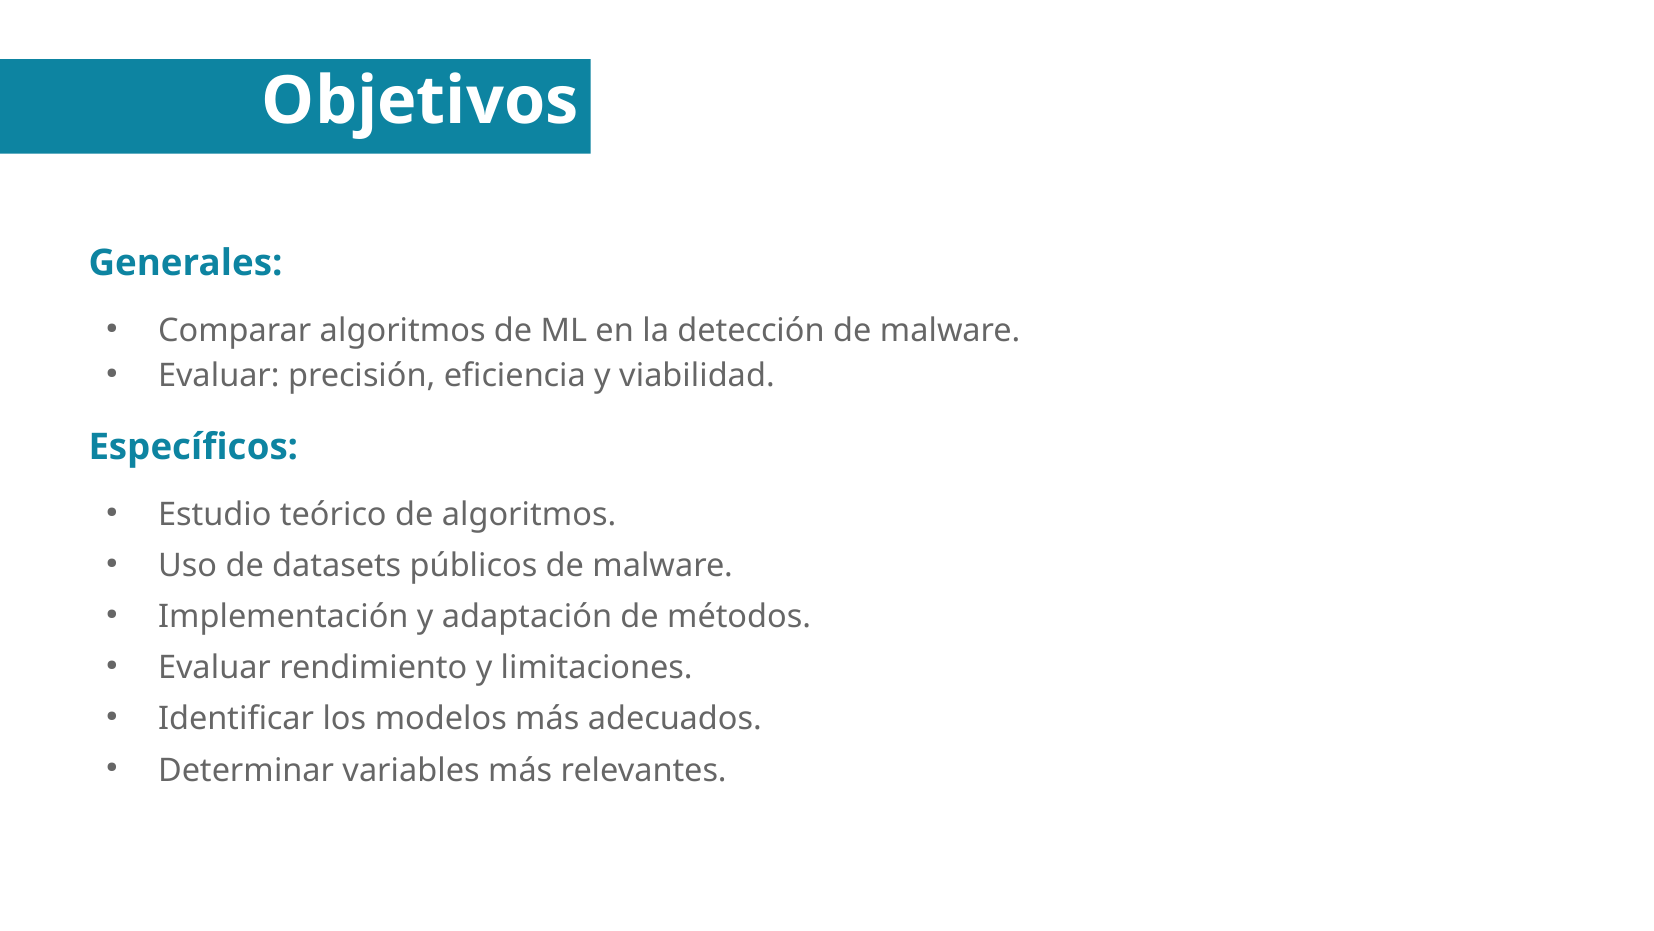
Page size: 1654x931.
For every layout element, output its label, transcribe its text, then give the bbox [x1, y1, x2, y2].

list Generales: Comparar algoritmos de ML en la detección de malware. Evaluar: precisión, eficiencia y viabilidad. Específicos: Estudio teórico de algoritmos. Uso de datasets públicos de malware. Implementación y adaptación de métodos. Evaluar rendimiento y limitaciones. Identificar los modelos más adecuados. Determinar variables más relevantes. [88, 236, 1536, 798]
title Objetivos [0, 47, 579, 148]
